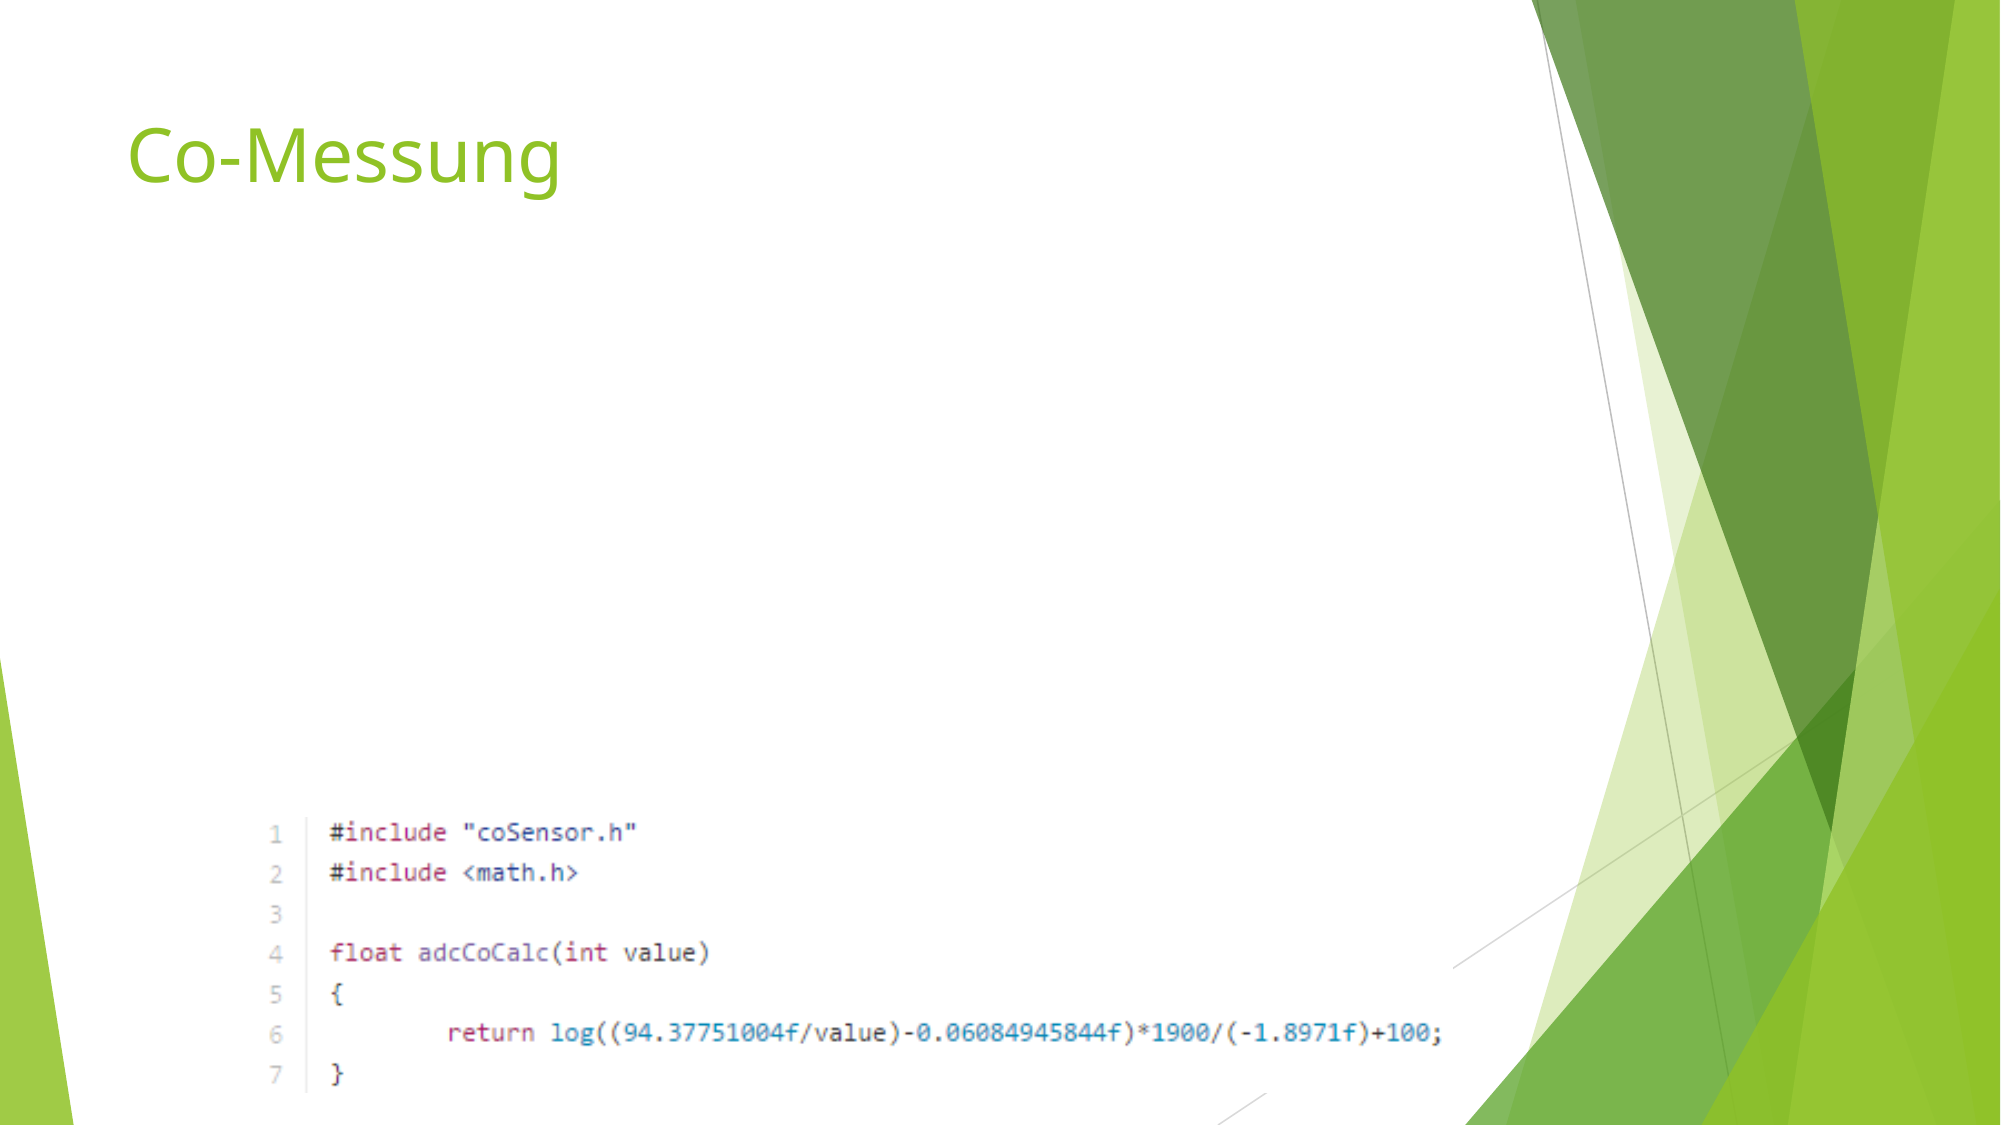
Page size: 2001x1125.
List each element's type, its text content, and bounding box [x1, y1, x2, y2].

picture [257, 817, 1453, 1093]
title Co-Messung [111, 99, 1522, 317]
